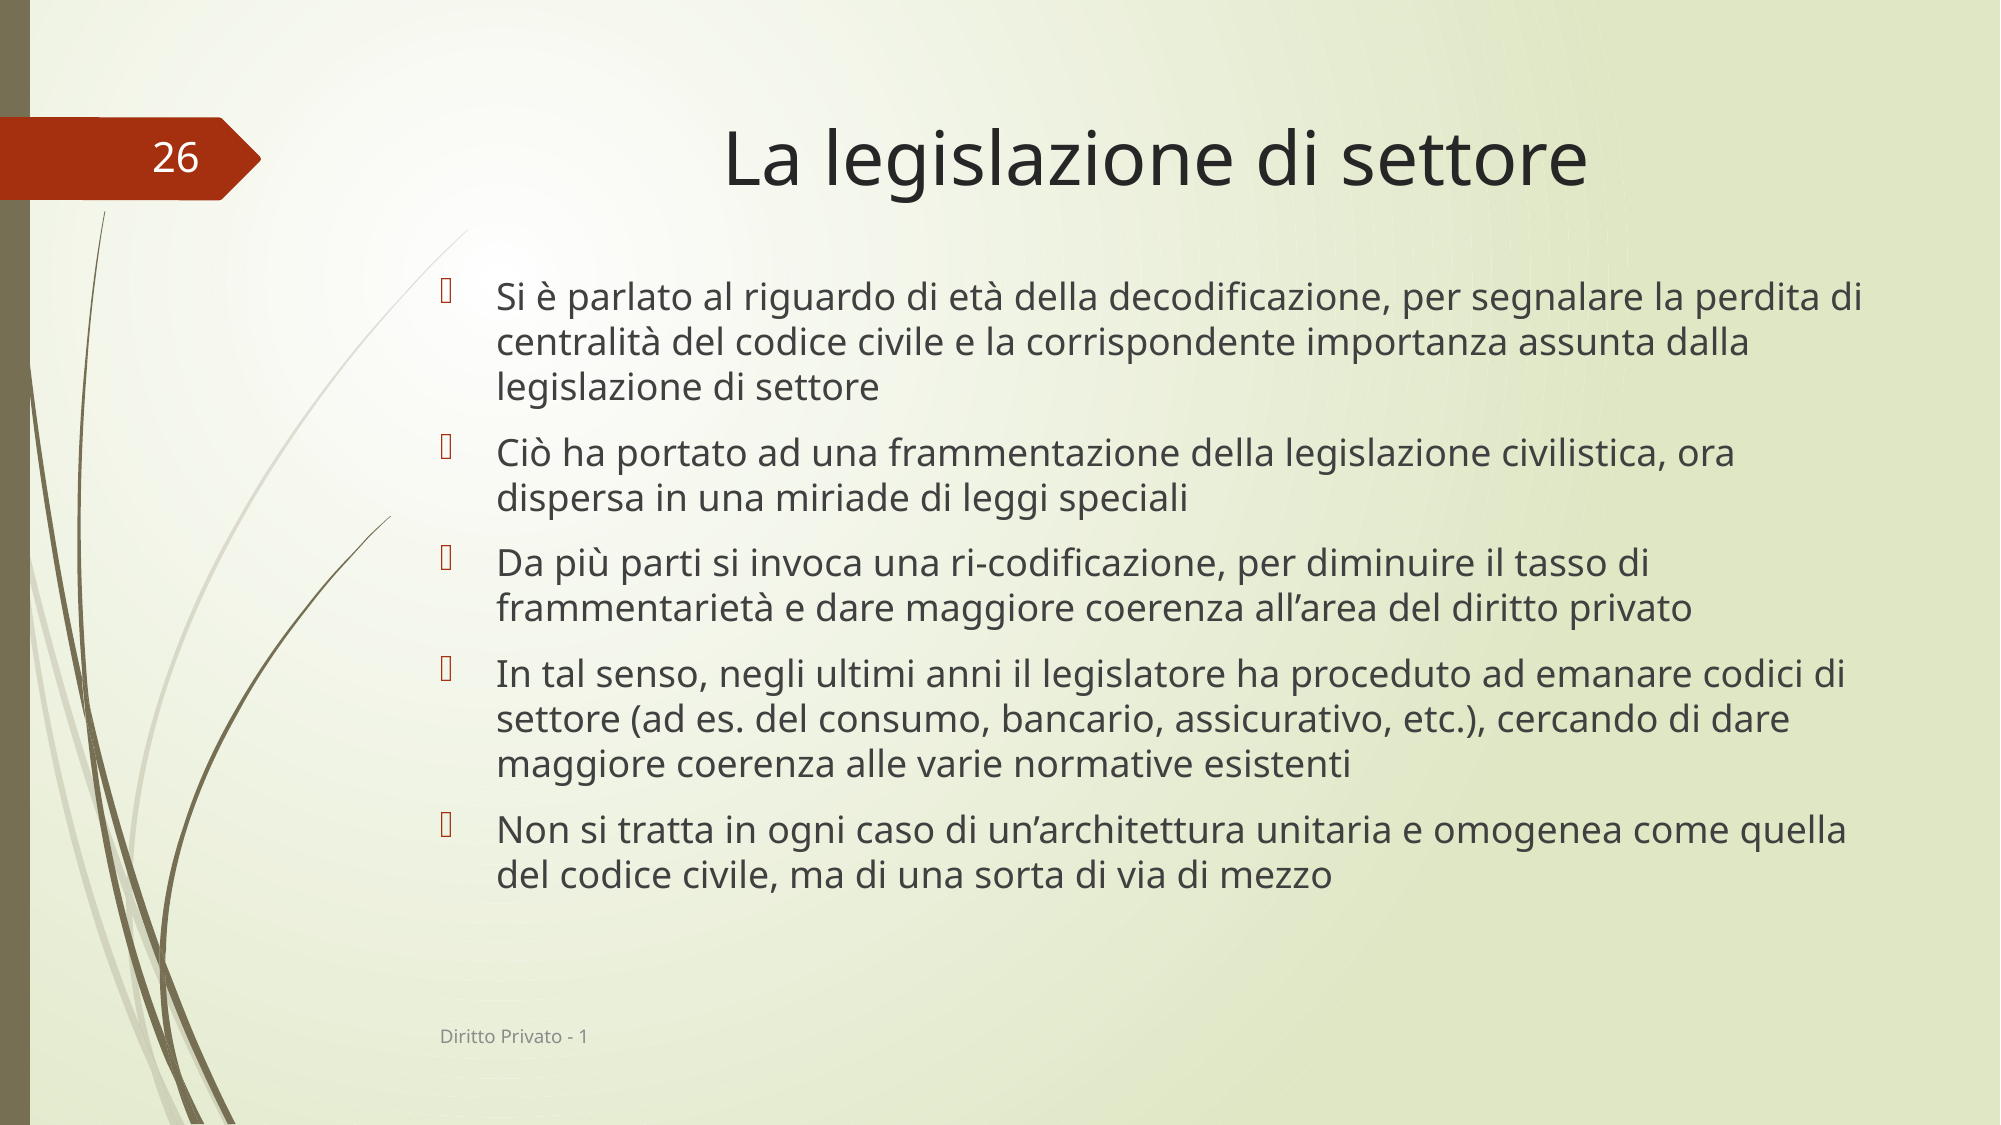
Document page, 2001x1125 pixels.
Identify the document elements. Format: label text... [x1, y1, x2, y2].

footer Diritto Privato - 1 [424, 1006, 1675, 1067]
slide_number <numero> [87, 129, 216, 190]
list Si è parlato al riguardo di età della decodificazione, per segnalare la perdita di centralità del codice civile e la corrispondente importanza assunta dalla legislazione di settore Ciò ha portato ad una frammentazione della legislazione civilistica, ora dispersa in una miriade di leggi speciali Da più parti si invoca una ri-codificazione, per diminuire il tasso di frammentarietà e dare maggiore coerenza all’area del diritto privato In tal senso, negli ultimi anni il legislatore ha proceduto ad emanare codici di settore (ad es. del consumo, bancario, assicurativo, etc.), cercando di dare maggiore coerenza alle varie normative esistenti Non si tratta in ogni caso di un’architettura unitaria e omogenea come quella del codice civile, ma di una sorta di via di mezzo [424, 265, 1888, 970]
title La legislazione di settore [425, 102, 1888, 265]
